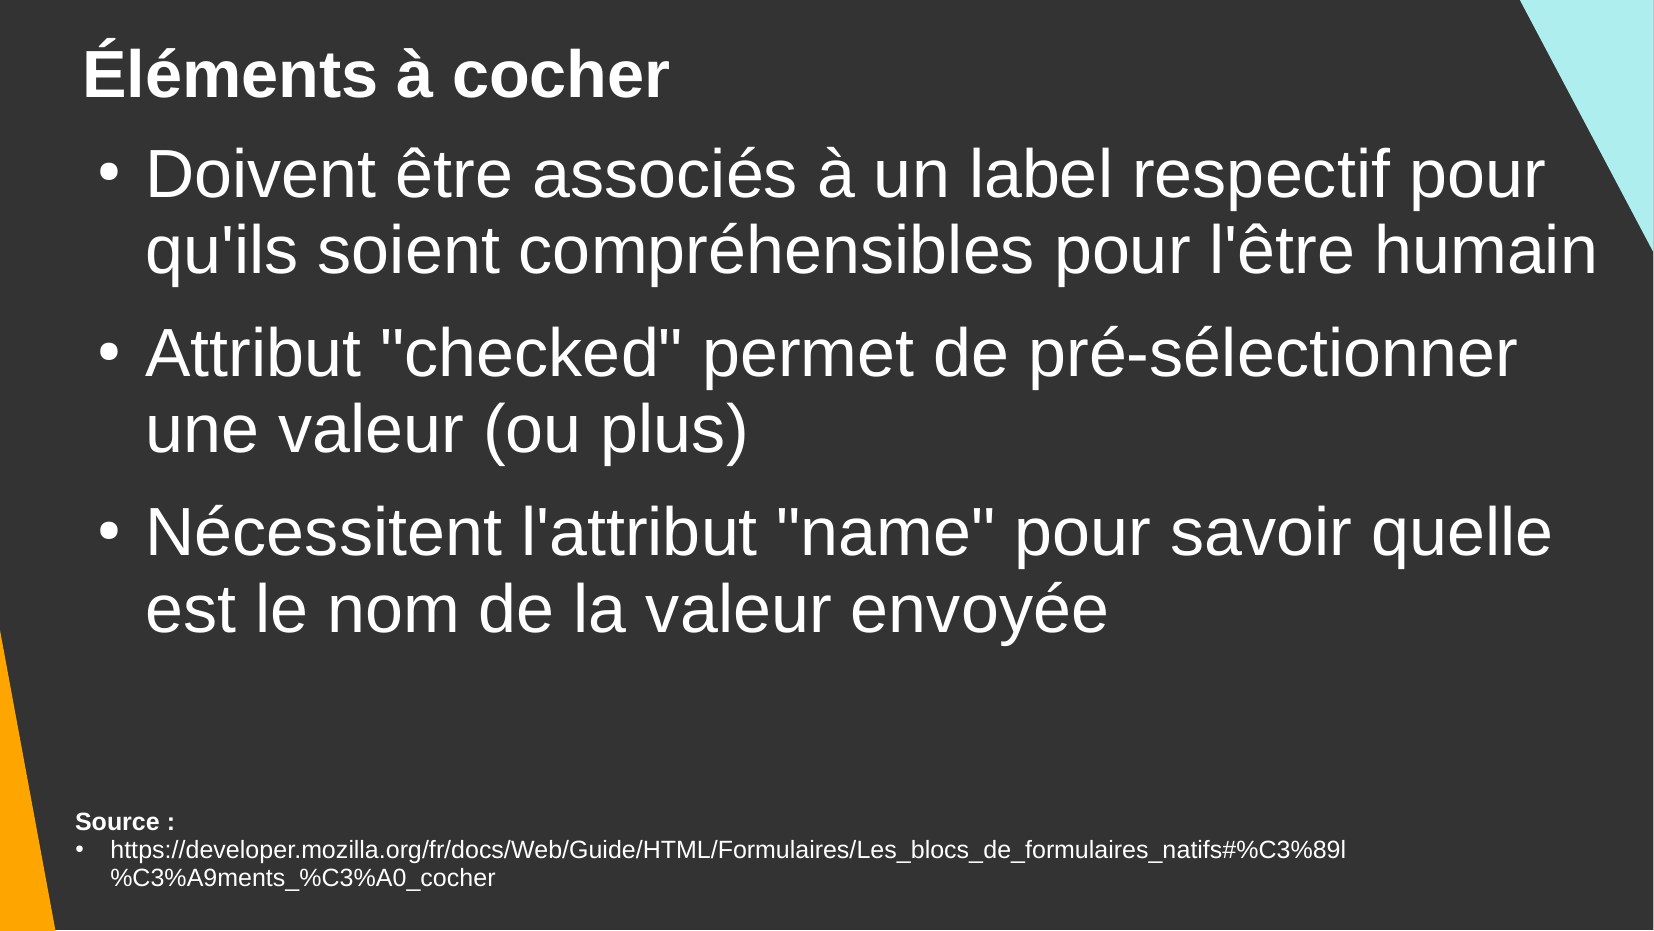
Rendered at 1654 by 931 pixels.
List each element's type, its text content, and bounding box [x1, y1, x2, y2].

text_box [0, 630, 56, 931]
text_box [1519, 0, 1654, 254]
text_box Source : https://developer.mozilla.org/fr/docs/Web/Guide/HTML/Formulaires/Les_blocs_de_formulaires_natifs#%C3%89l%C3%A9ments_%C3%A0_cocher [60, 800, 1546, 900]
title Éléments à cocher [82, 37, 1571, 114]
list Doivent être associés à un label respectif pour qu'ils soient compréhensibles pour l'être humain Attribut "checked" permet de pré-sélectionner une valeur (ou plus) Nécessitent l'attribut "name" pour savoir quelle est le nom de la valeur envoyée [80, 135, 1605, 665]
